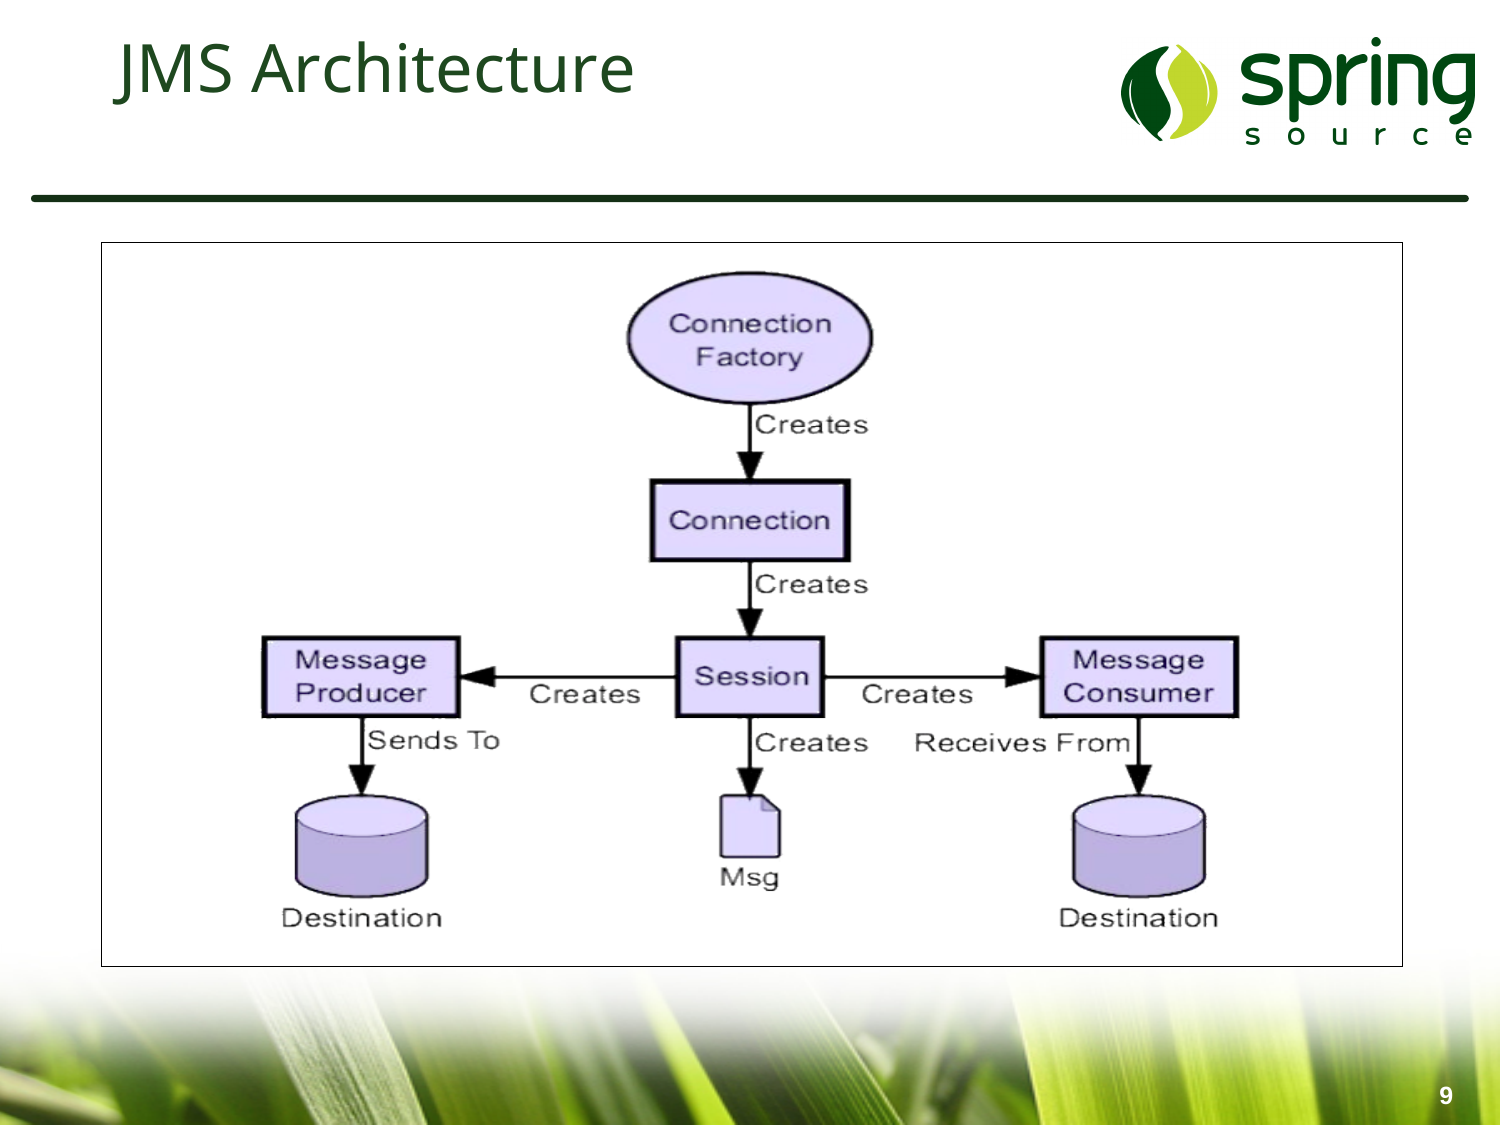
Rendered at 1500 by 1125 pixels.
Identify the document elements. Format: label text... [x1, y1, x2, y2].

picture [1136, 37, 1475, 145]
picture [0, 944, 1500, 1125]
title JMS Architecture [103, 14, 1136, 177]
picture [173, 257, 1332, 949]
text_box [101, 242, 1403, 967]
